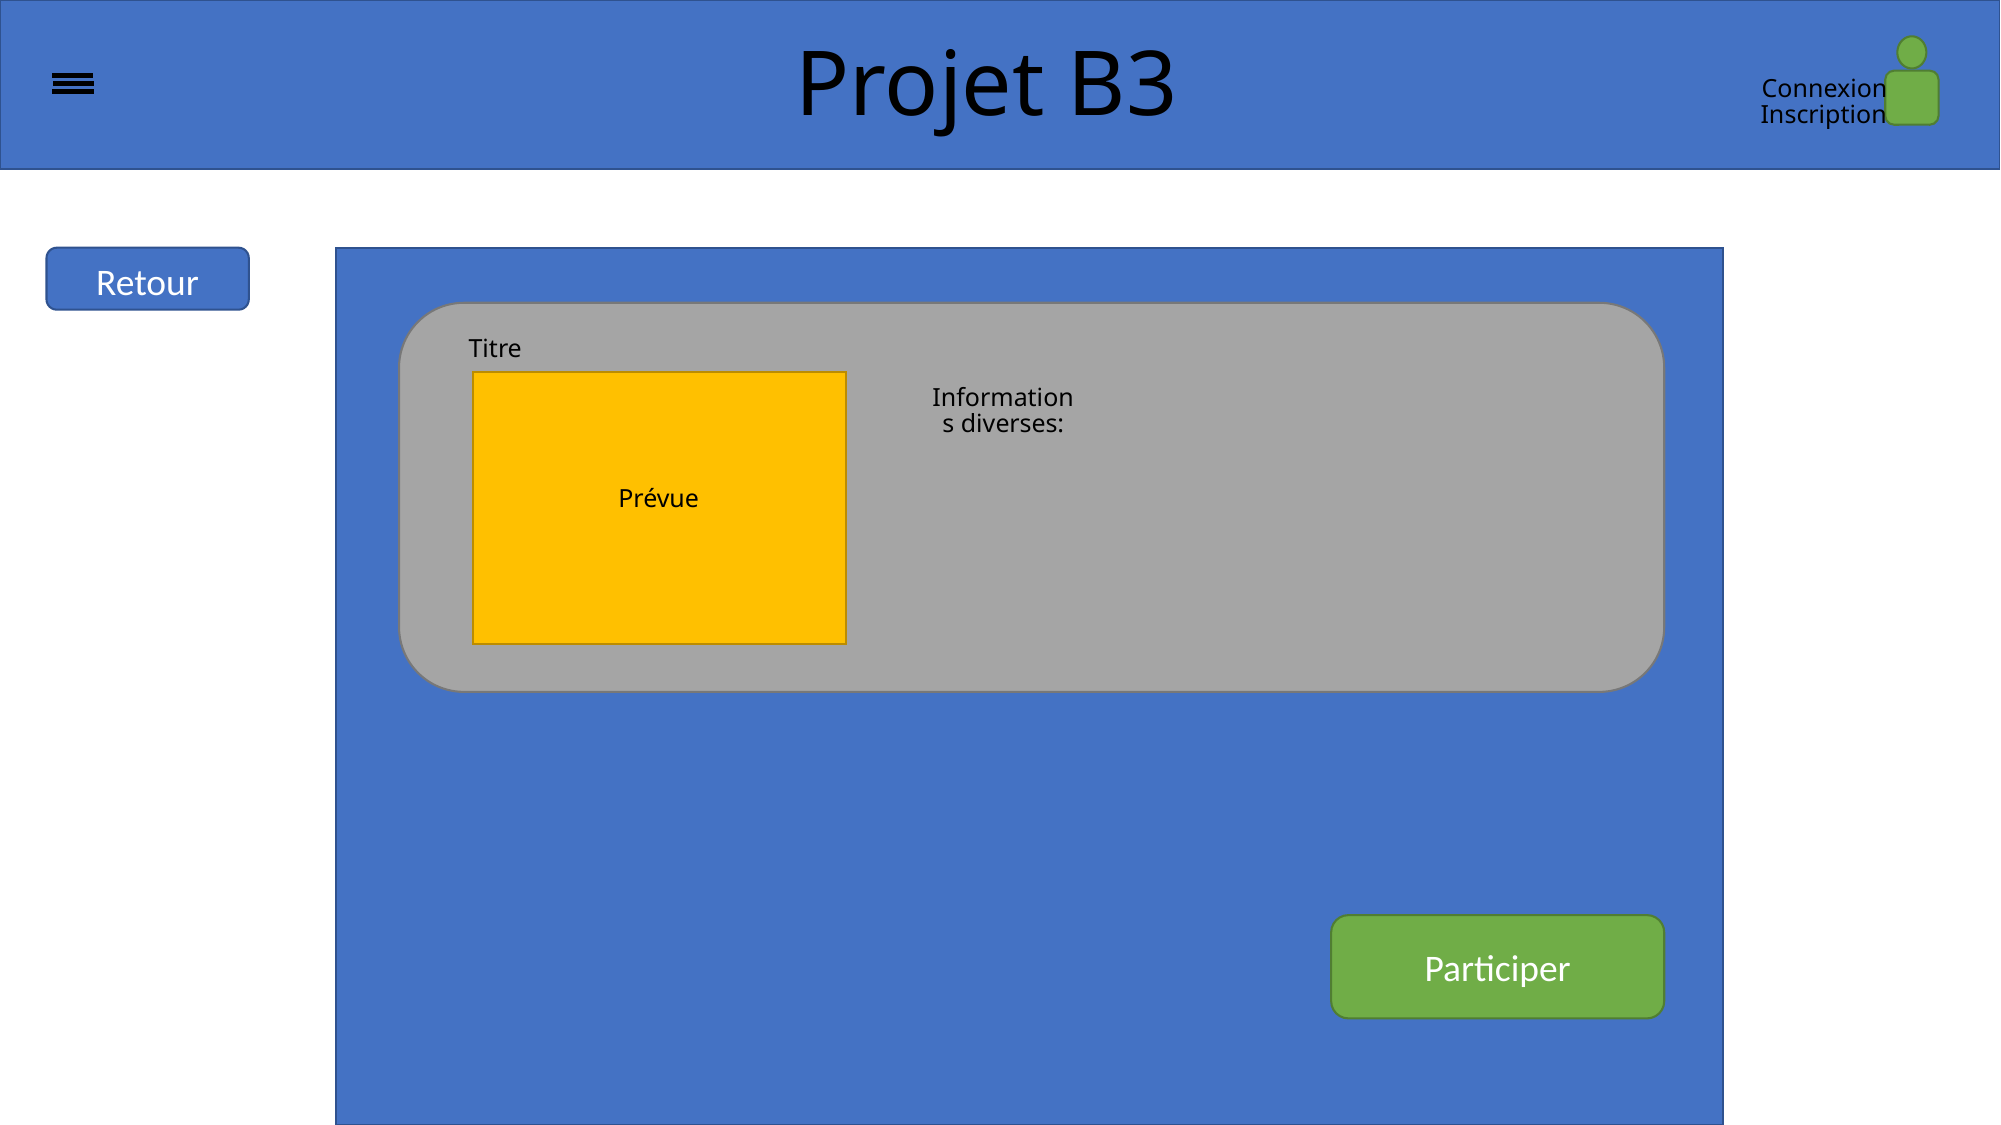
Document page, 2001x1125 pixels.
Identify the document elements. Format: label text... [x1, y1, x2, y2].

text_box [1897, 36, 1927, 69]
text_box Projet B3 [0, 20, 1987, 153]
text_box Prévue [574, 478, 750, 512]
text_box Informations diverses: [916, 377, 1091, 410]
text_box Inscription [1736, 94, 1912, 127]
text_box Participer [1331, 915, 1665, 1019]
text_box Retour [46, 247, 249, 310]
text_box [336, 248, 1723, 1125]
text_box Connexion [1737, 68, 1912, 94]
text_box [0, 0, 2000, 169]
text_box Titre [407, 328, 583, 361]
text_box [1912, 70, 1939, 125]
